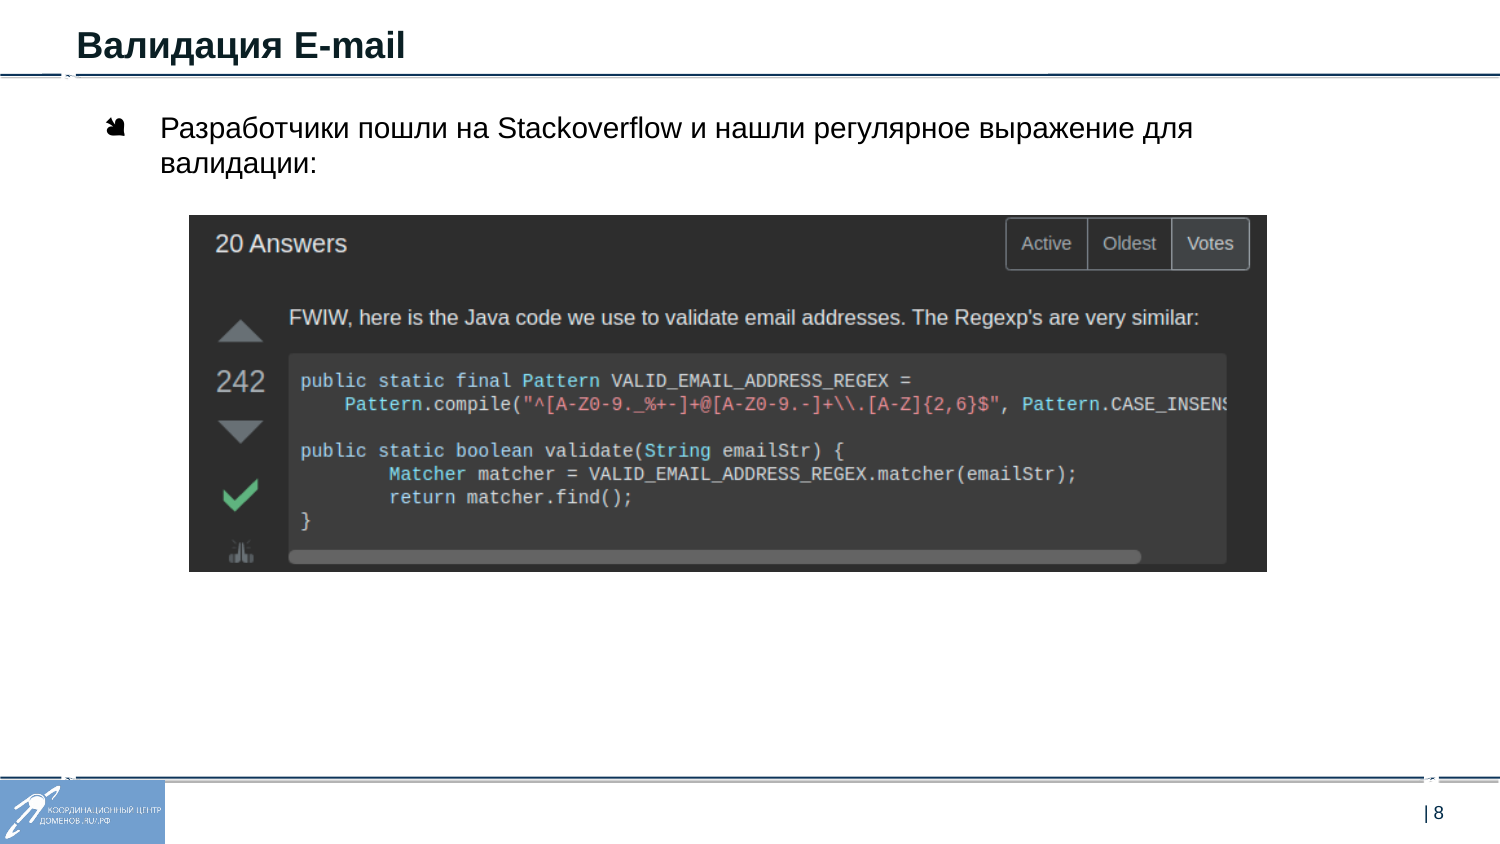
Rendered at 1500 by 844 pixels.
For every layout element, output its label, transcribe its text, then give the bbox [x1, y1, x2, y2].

list Разработчики пошли на Stackoverflow и нашли регулярное выражение для валидации: [70, 93, 1368, 656]
picture [189, 215, 1267, 572]
picture [0, 779, 166, 844]
title Валидация E-mail [61, 5, 1376, 62]
